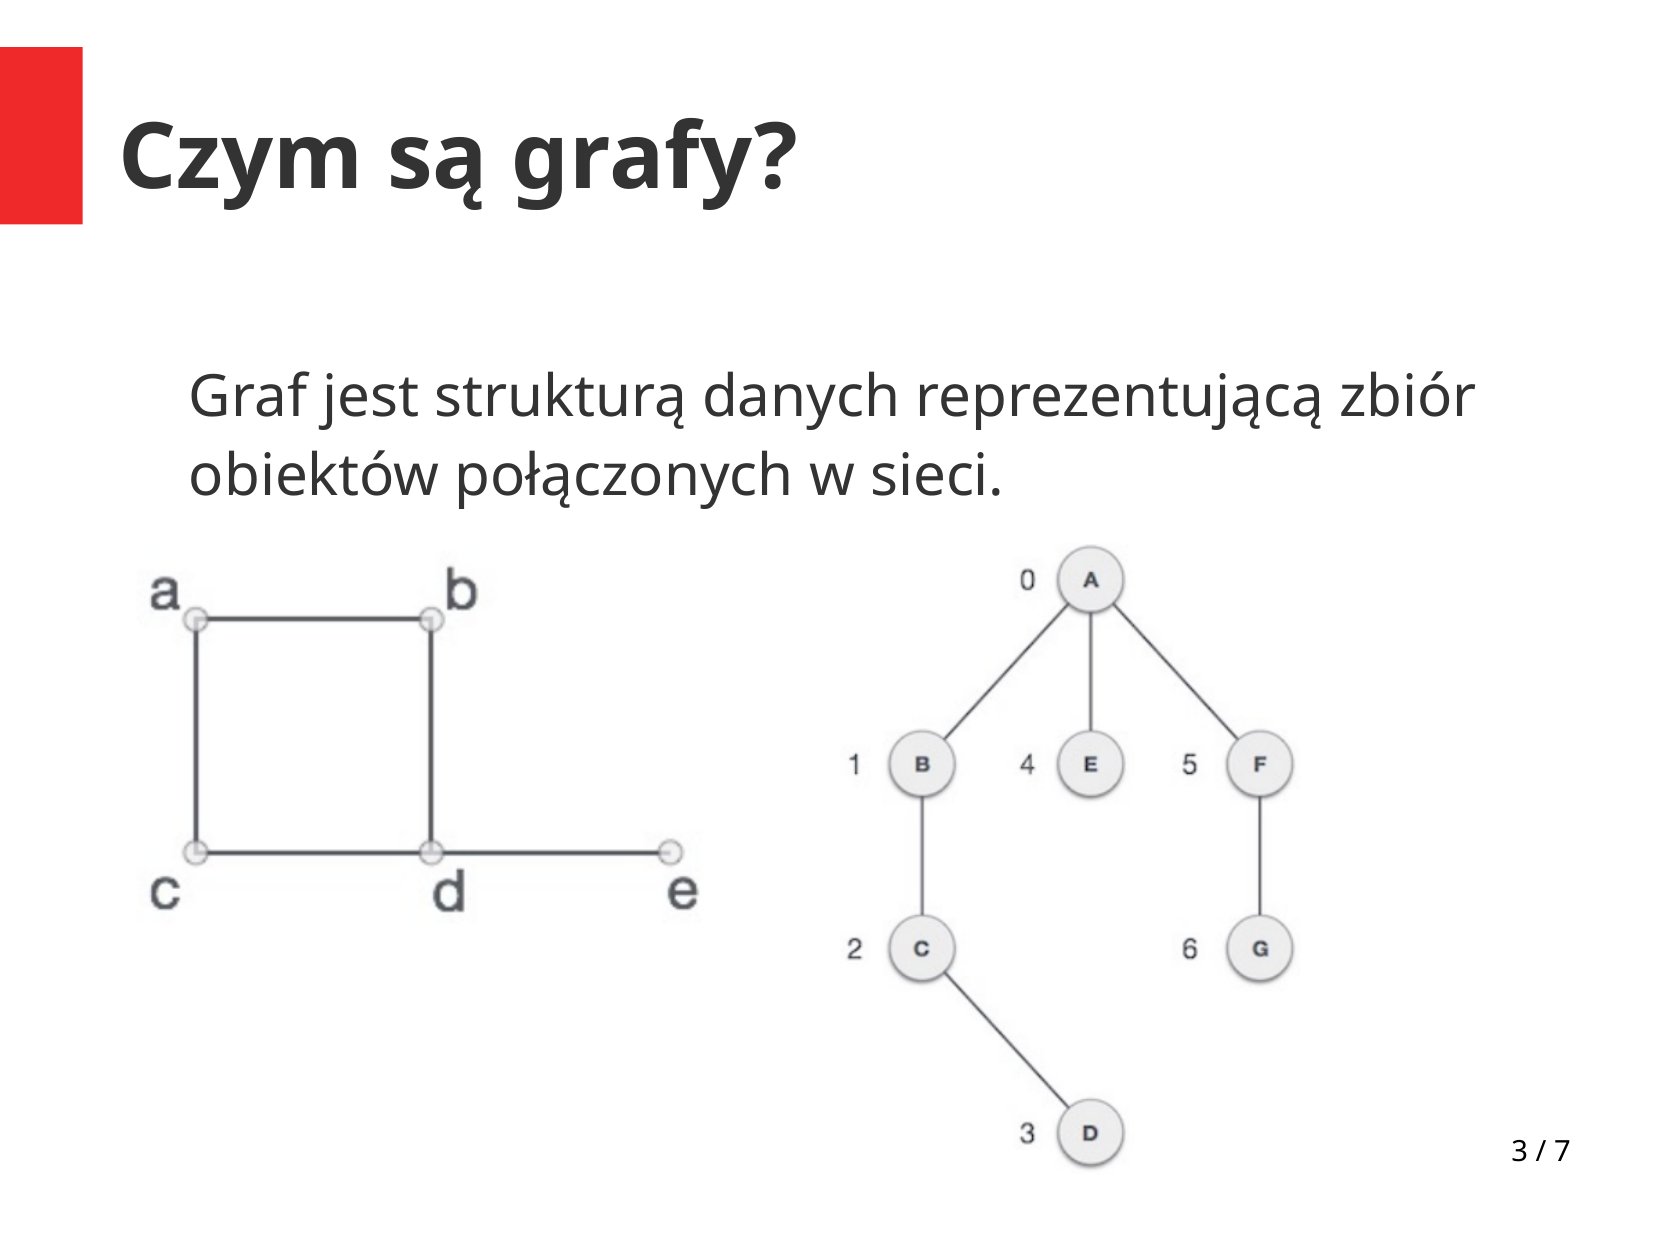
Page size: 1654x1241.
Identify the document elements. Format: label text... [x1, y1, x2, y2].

picture [78, 545, 781, 976]
title Czym są grafy? [118, 49, 1571, 257]
picture [795, 524, 1370, 1201]
list Graf jest strukturą danych reprezentującą zbiór obiektów połączonych w sieci. [118, 354, 1536, 1074]
